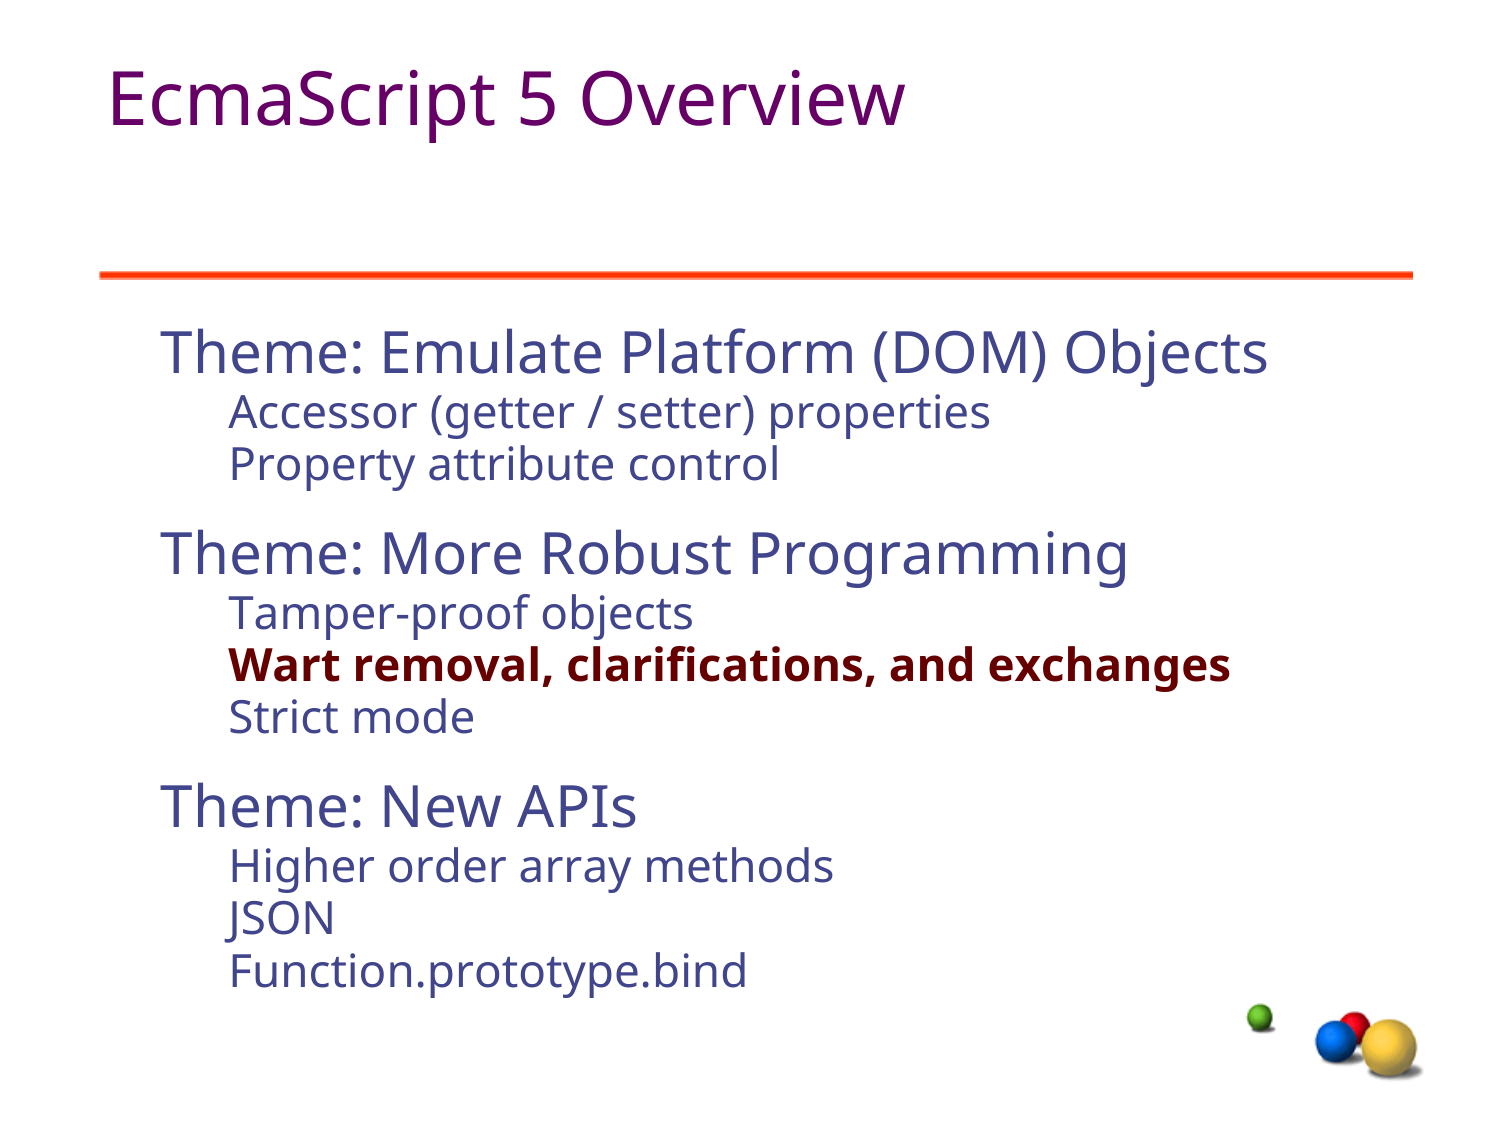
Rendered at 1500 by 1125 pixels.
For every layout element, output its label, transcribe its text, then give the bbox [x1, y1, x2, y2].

picture [99, 271, 1413, 280]
picture [1224, 999, 1449, 1083]
subtitle Theme: Emulate Platform (DOM) Objects Accessor (getter / setter) properties Property attribute control Theme: More Robust Programming Tamper-proof objects Wart removal, clarifications, and exchanges Strict mode Theme: New APIs Higher order array methods JSON Function.prototype.bind [144, 320, 1407, 998]
title EcmaScript 5 Overview [106, 57, 1369, 231]
